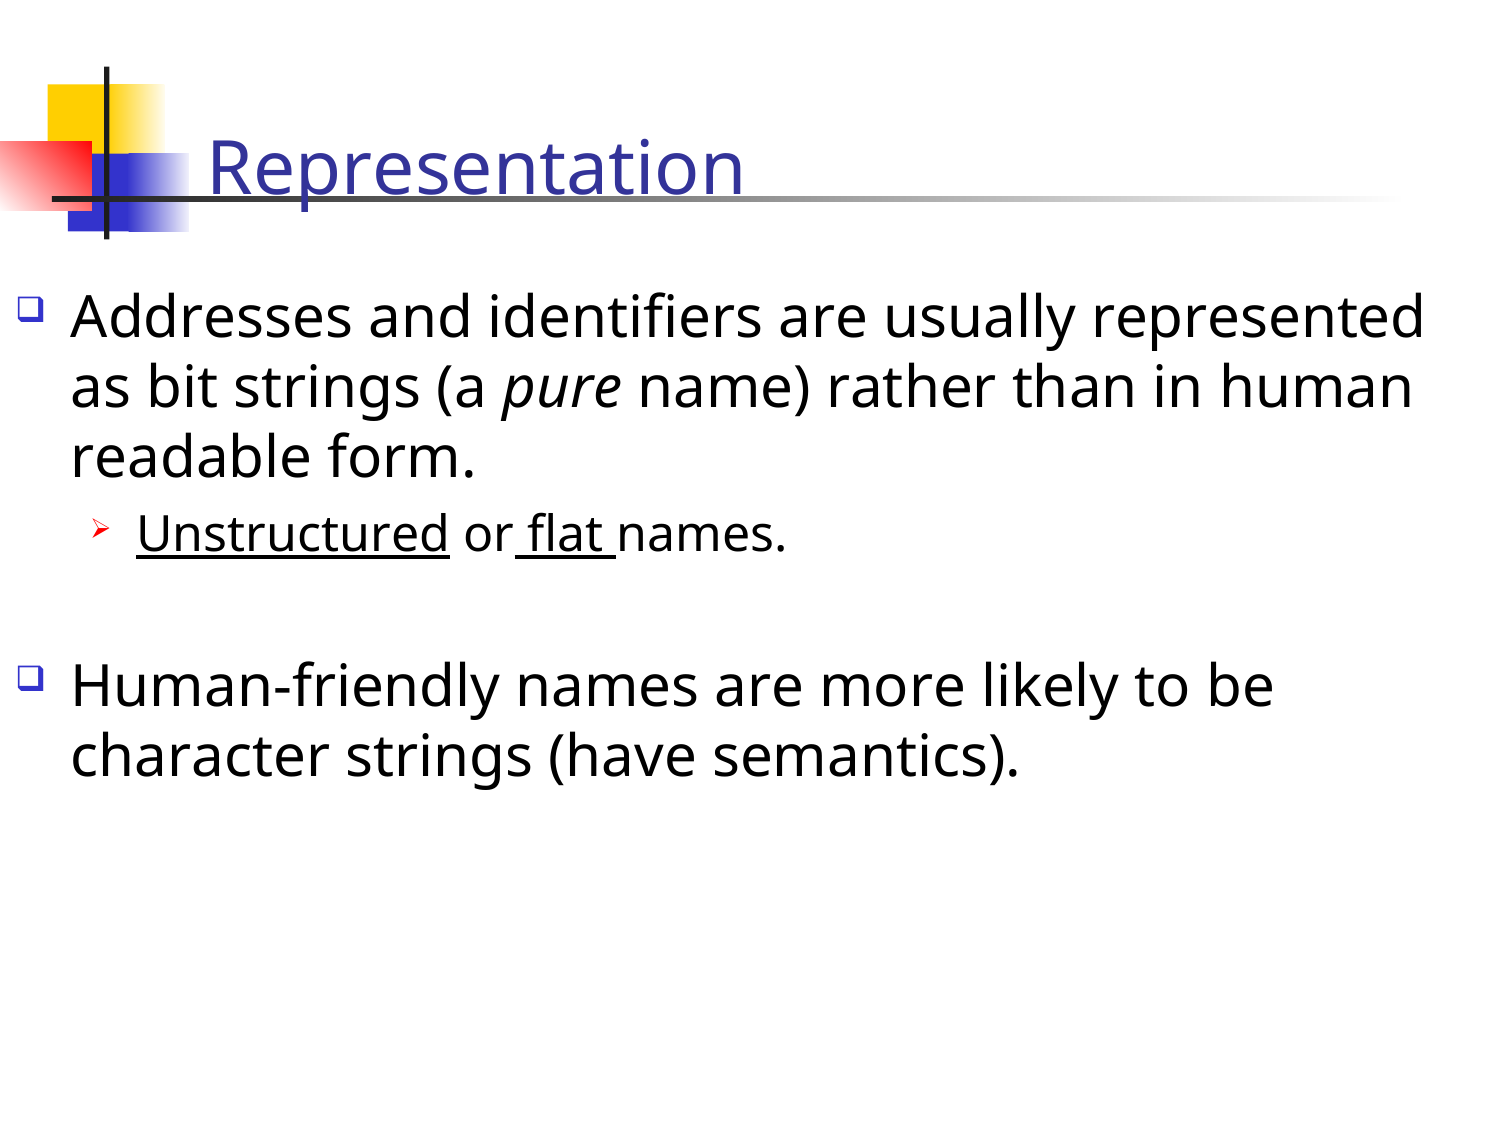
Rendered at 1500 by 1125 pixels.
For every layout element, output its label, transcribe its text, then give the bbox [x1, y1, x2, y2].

text_box Addresses and identifiers are usually represented as bit strings (a pure name) rather than in human readable form. Unstructured or flat names. Human-friendly names are more likely to be character strings (have semantics). [0, 271, 1463, 1028]
text_box Representation [191, 79, 1388, 217]
